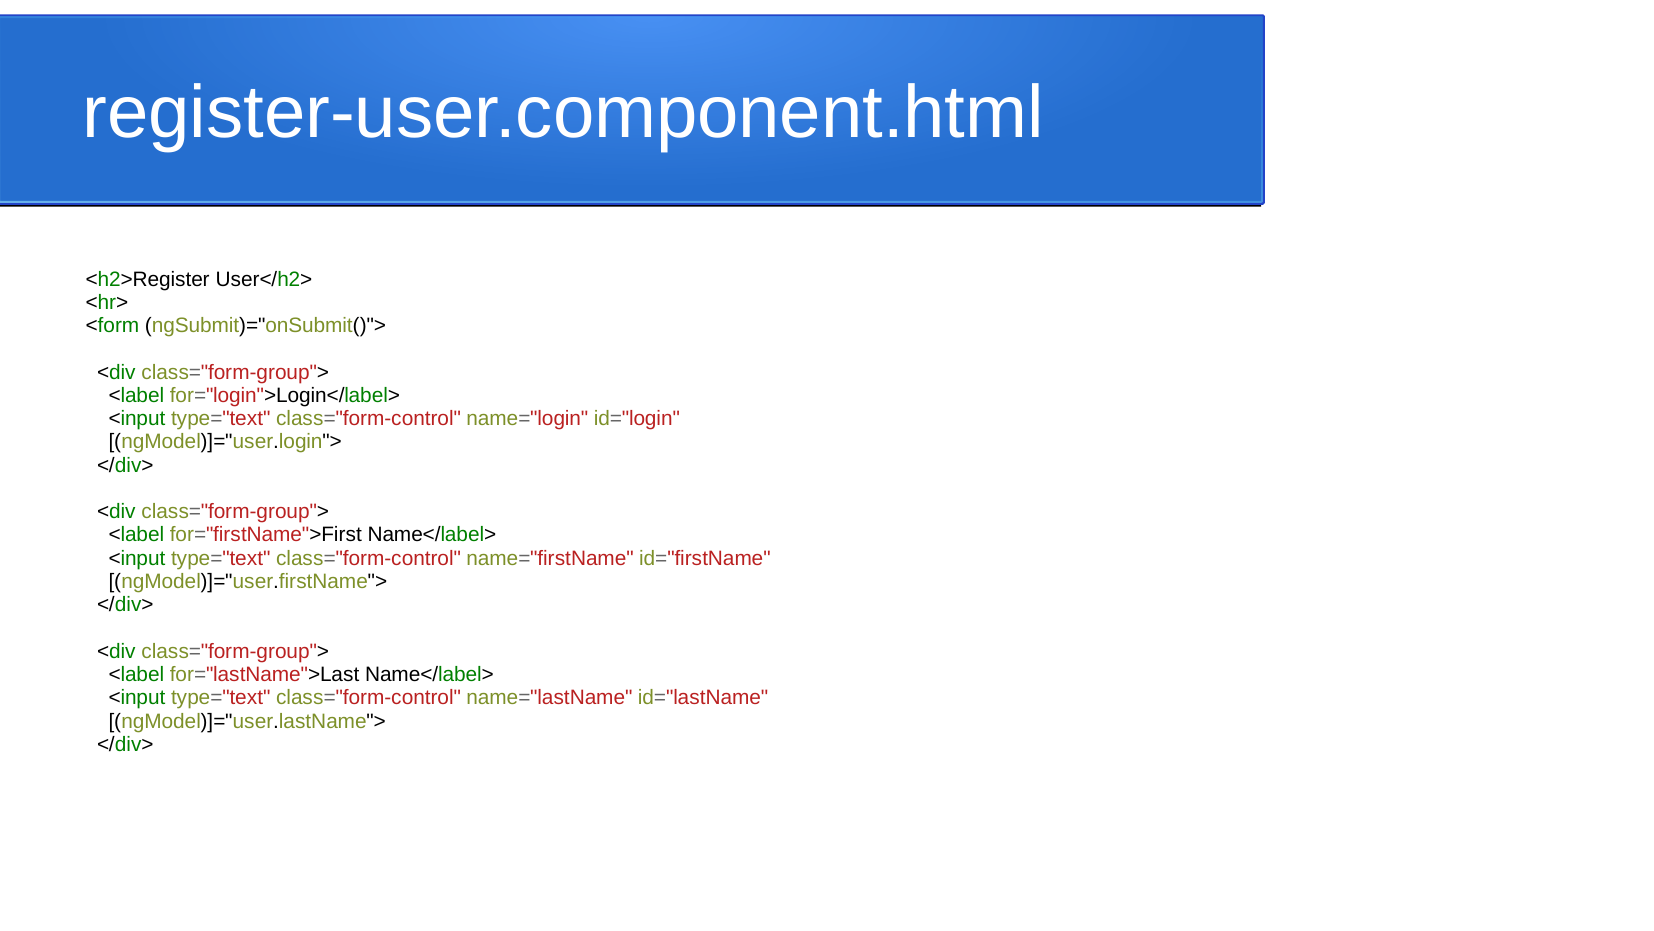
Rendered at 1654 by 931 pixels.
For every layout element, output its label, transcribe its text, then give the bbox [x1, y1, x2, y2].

title register-user.component.html [82, 35, 1235, 189]
text_box <h2>Register User</h2> <hr> <form (ngSubmit)="onSubmit()"> <div class="form-group"> <label for="login">Login</label> <input type="text" class="form-control" name="login" id="login" [(ngModel)]="user.login"> </div> <div class="form-group"> <label for="firstName">First Name</label> <input type="text" class="form-control" name="firstName" id="firstName" [(ngModel)]="user.firstName"> </div> <div class="form-group"> <label for="lastName">Last Name</label> <input type="text" class="form-control" name="lastName" id="lastName" [(ngModel)]="user.lastName"> </div> [70, 259, 1536, 810]
